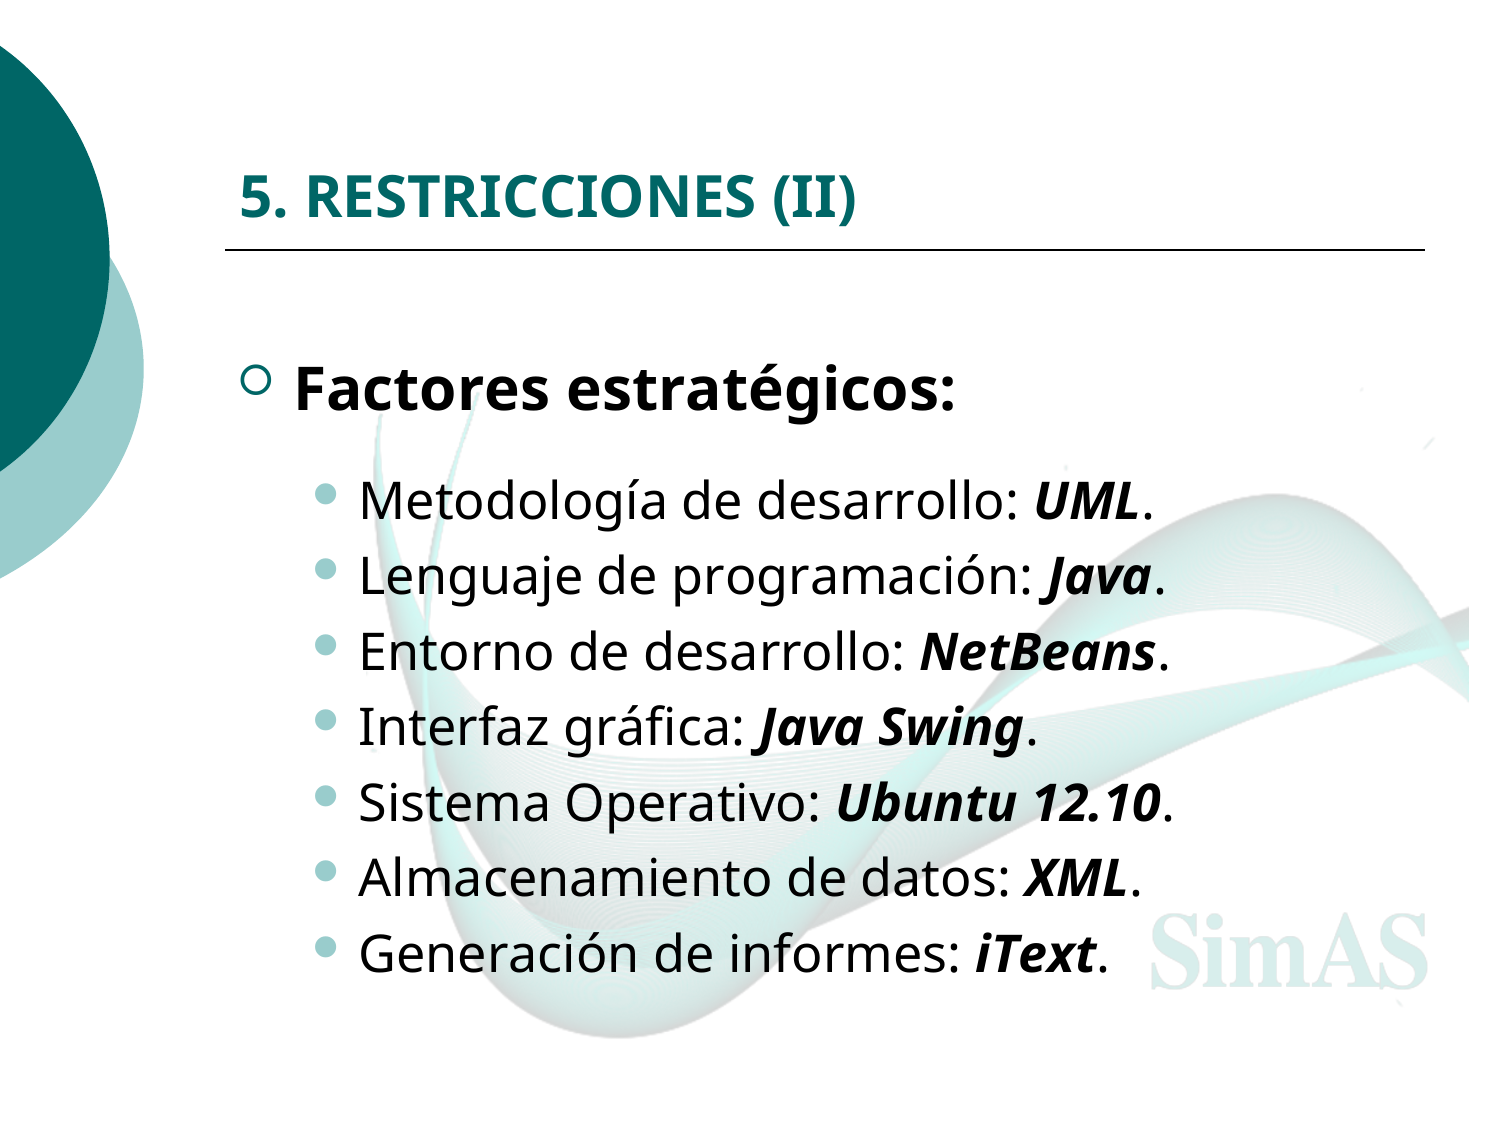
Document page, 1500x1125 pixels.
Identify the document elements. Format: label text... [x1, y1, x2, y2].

title 5. RESTRICCIONES (II) [224, 49, 1425, 237]
list Factores estratégicos: Metodología de desarrollo: UML. Lenguaje de programación: Java. Entorno de desarrollo: NetBeans. Interfaz gráfica: Java Swing. Sistema Operativo: Ubuntu 12.10. Almacenamiento de datos: XML. Generación de informes: iText. [222, 341, 1380, 1022]
